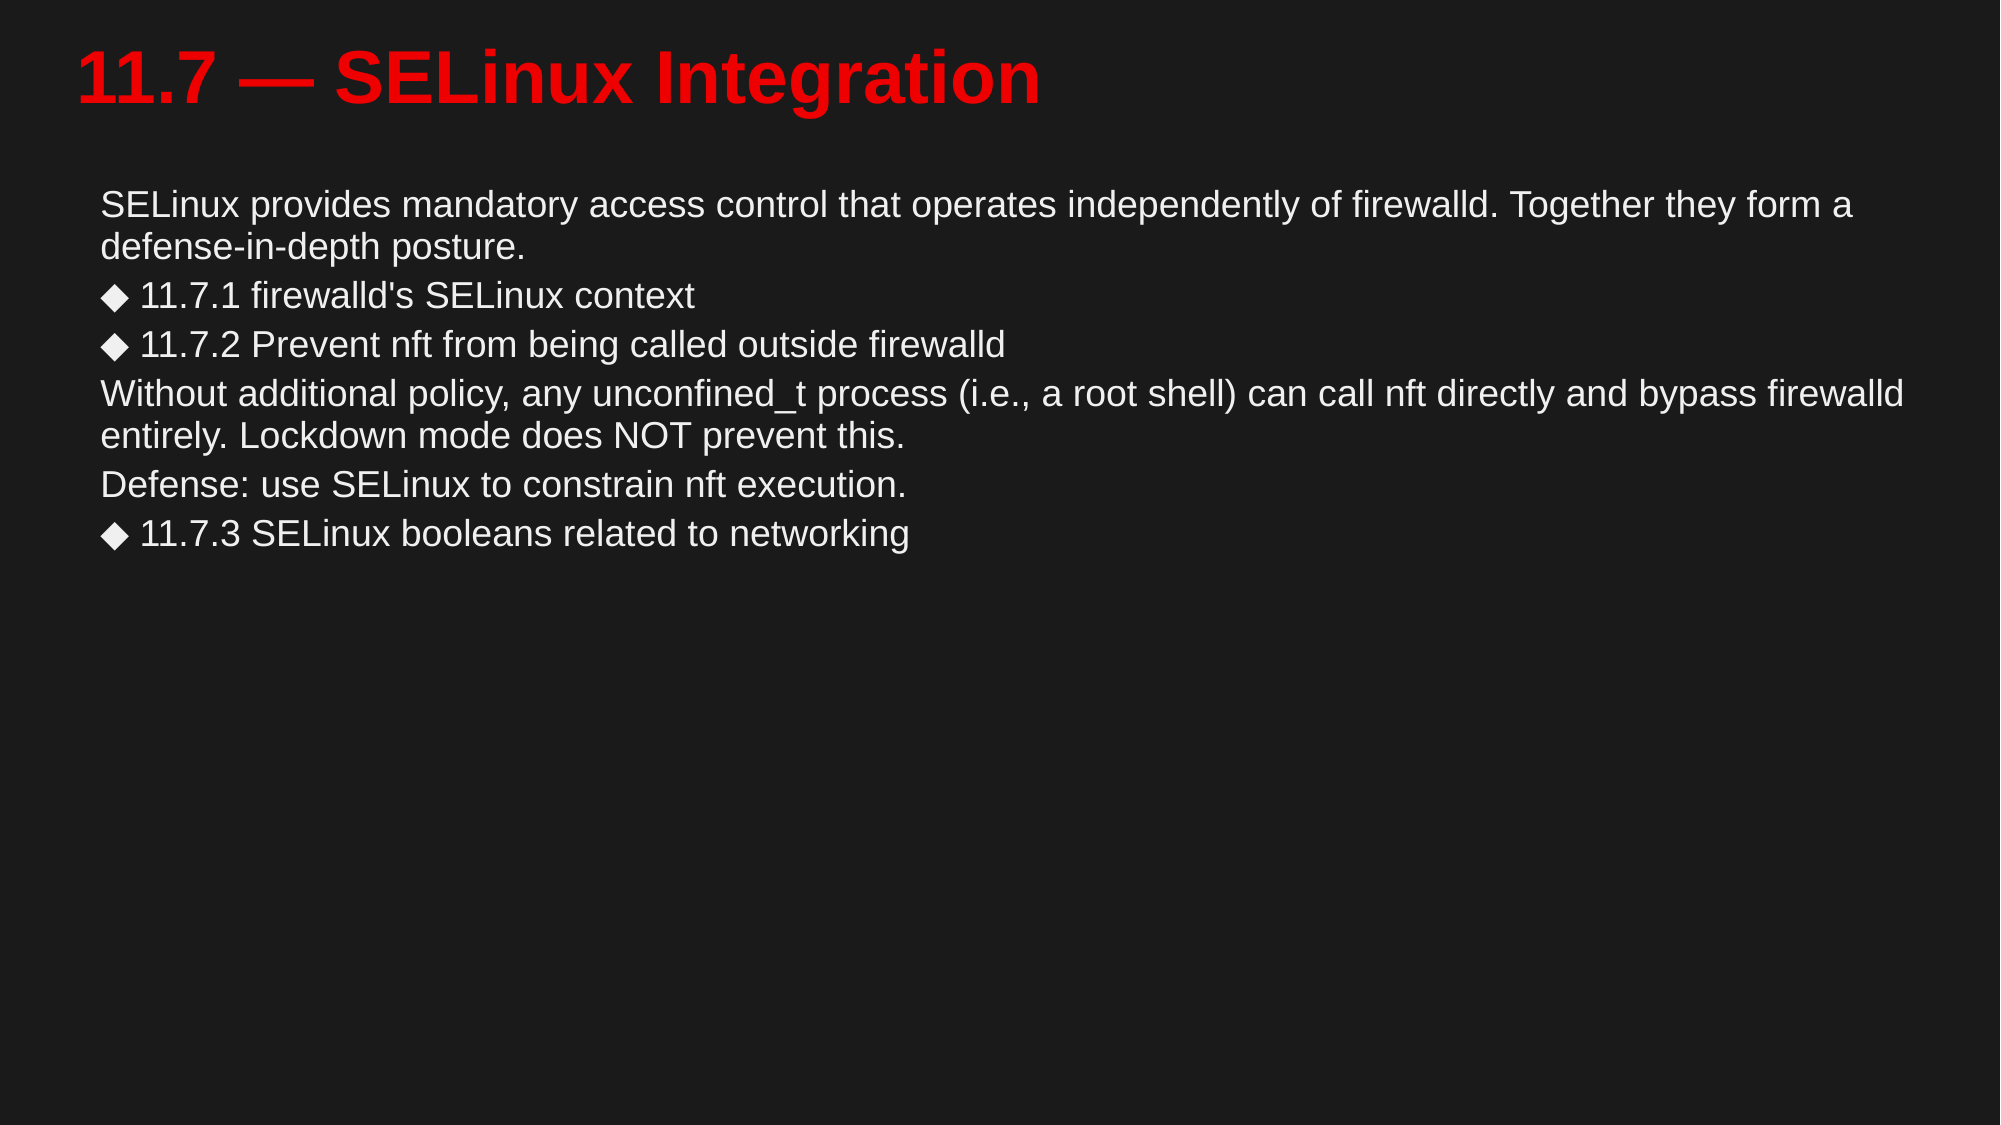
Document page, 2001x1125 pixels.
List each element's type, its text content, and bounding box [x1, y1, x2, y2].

text_box 11.7 — SELinux Integration [59, 23, 1942, 154]
text_box SELinux provides mandatory access control that operates independently of firewalld. Together they form a defense-in-depth posture. ◆ 11.7.1 firewalld's SELinux context ◆ 11.7.2 Prevent nft from being called outside firewalld Without additional policy, any unconfined_t process (i.e., a root shell) can call nft directly and bypass firewalld entirely. Lockdown mode does NOT prevent this. Defense: use SELinux to constrain nft execution. ◆ 11.7.3 SELinux booleans related to networking [59, 171, 1942, 1087]
